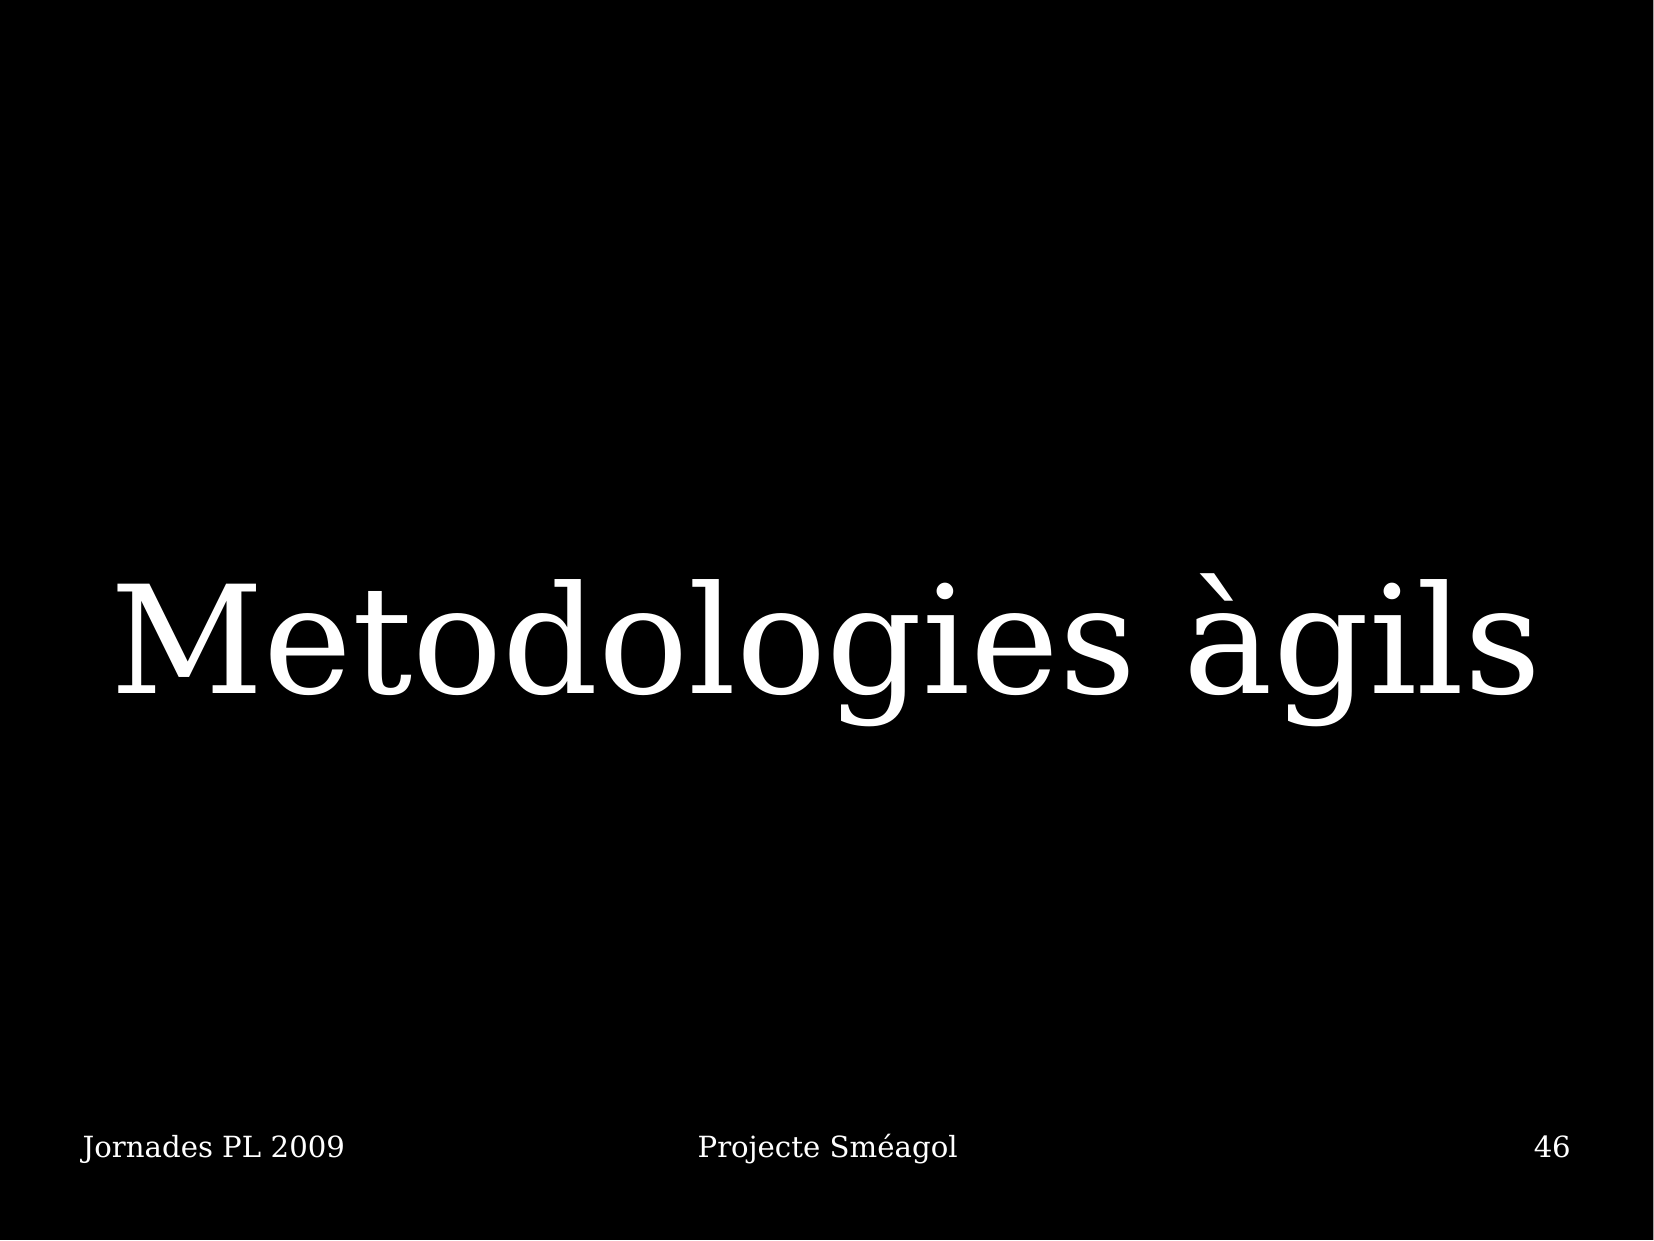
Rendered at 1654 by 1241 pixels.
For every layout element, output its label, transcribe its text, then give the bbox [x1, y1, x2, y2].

title Metodologies àgils [82, 423, 1571, 817]
